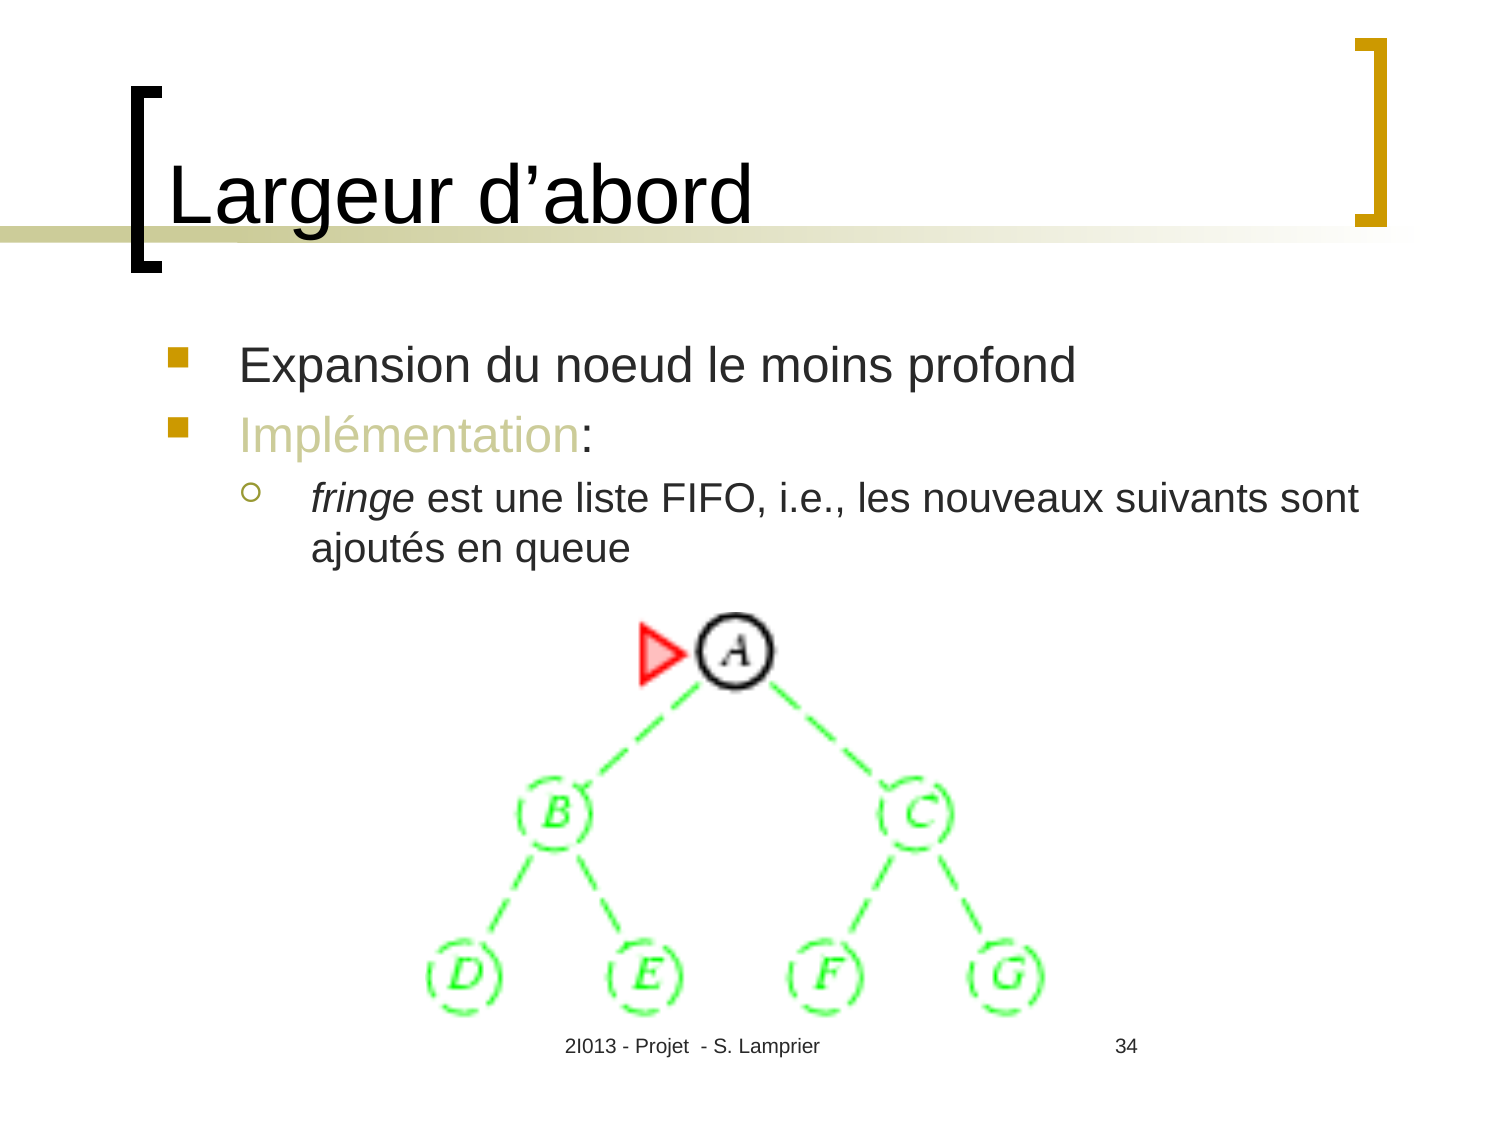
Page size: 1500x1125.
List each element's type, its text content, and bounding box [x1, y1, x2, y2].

picture [425, 612, 1050, 1026]
slide_number <numéro> [1100, 1025, 1413, 1100]
title Largeur d’abord [152, 15, 1328, 248]
list Expansion du noeud le moins profond Implémentation: fringe est une liste FIFO, i.e., les nouveaux suivants sont ajoutés en queue [150, 324, 1407, 1000]
footer 2I013 - Projet - S. Lamprier [549, 1025, 1025, 1100]
